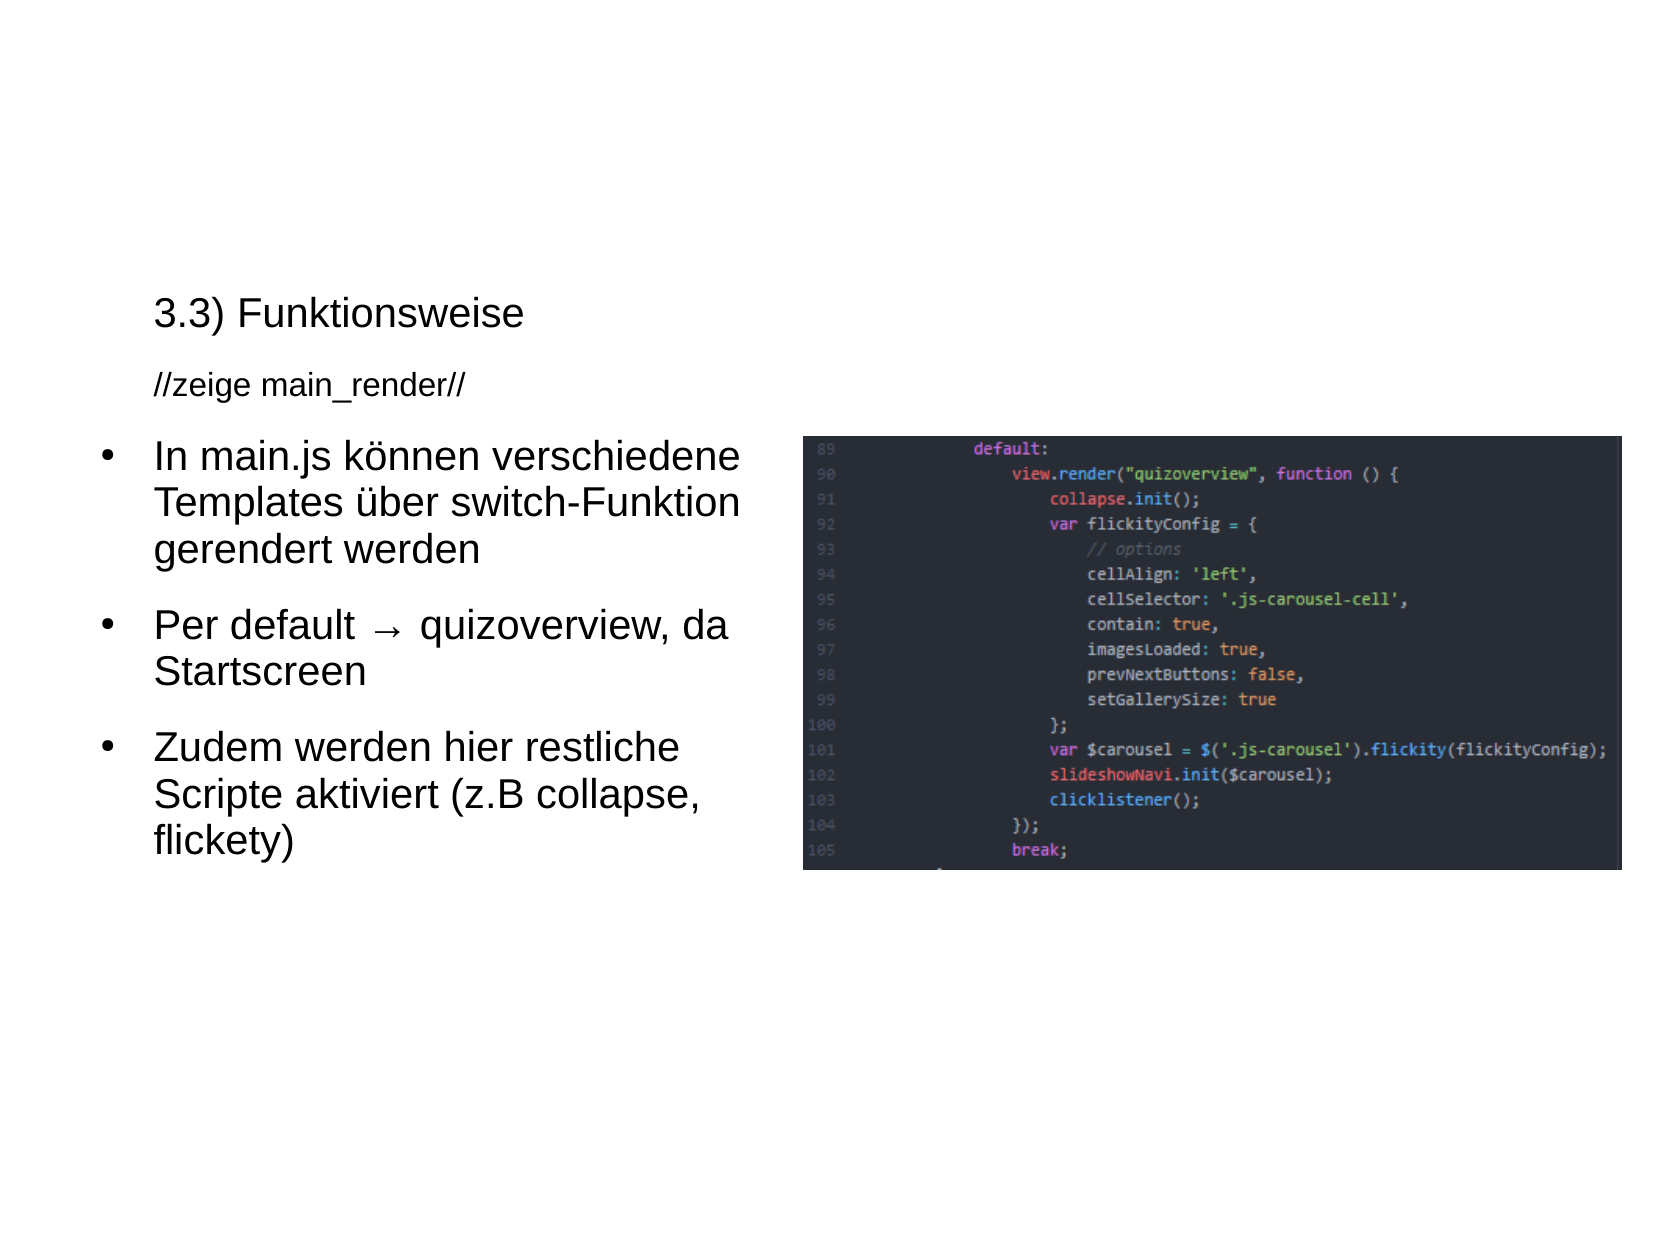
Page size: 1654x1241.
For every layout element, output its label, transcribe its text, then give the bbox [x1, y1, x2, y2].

picture [803, 436, 1622, 870]
list 3.3) Funktionsweise //zeige main_render// In main.js können verschiedene Templates über switch-Funktion gerendert werden Per default → quizoverview, da Startscreen Zudem werden hier restliche Scripte aktiviert (z.B collapse, flickety) [82, 290, 804, 1109]
